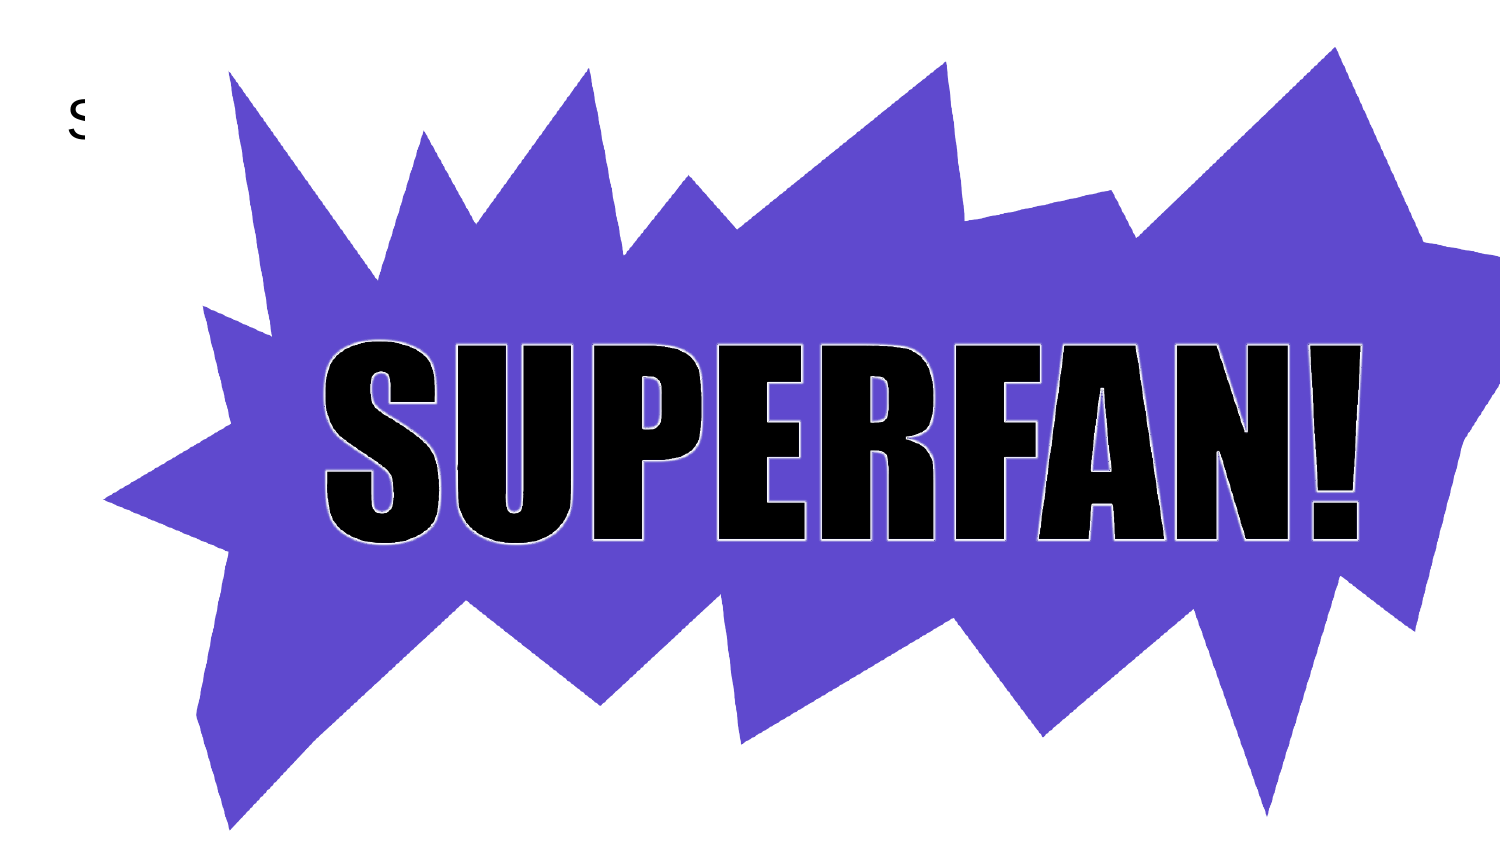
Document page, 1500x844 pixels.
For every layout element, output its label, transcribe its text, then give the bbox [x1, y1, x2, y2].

picture [85, 0, 1500, 844]
text_box SUPERFAN [51, 72, 85, 167]
